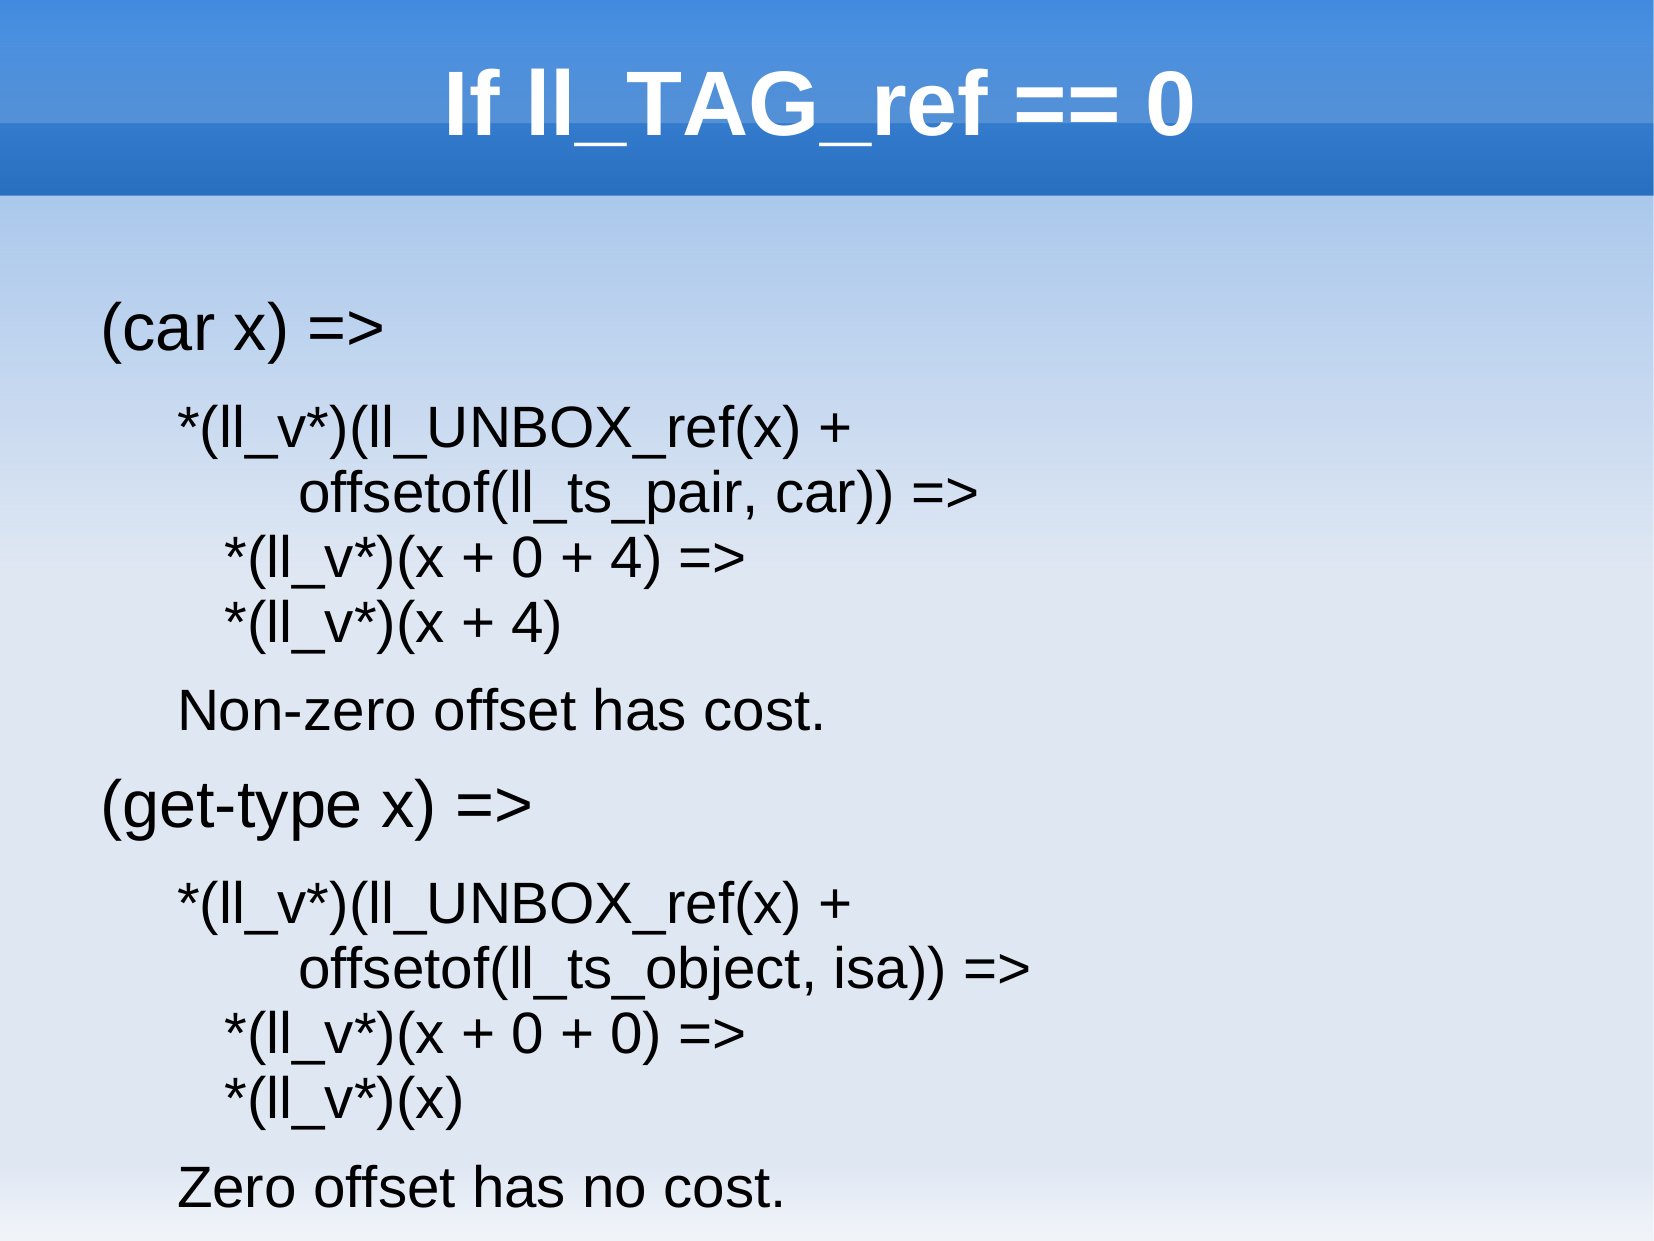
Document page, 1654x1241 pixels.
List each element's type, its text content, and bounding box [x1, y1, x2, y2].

picture [0, 0, 1654, 1241]
title If ll_TAG_ref == 0 [76, 0, 1565, 208]
list (car x) => *(ll_v*)(ll_UNBOX_ref(x) + offsetof(ll_ts_pair, car)) => *(ll_v*)(x + 0 + 4) => *(ll_v*)(x + 4) Non-zero offset has cost. (get-type x) => *(ll_v*)(ll_UNBOX_ref(x) + offsetof(ll_ts_object, isa)) => *(ll_v*)(x + 0 + 0) => *(ll_v*)(x) Zero offset has no cost. [82, 290, 1571, 1220]
